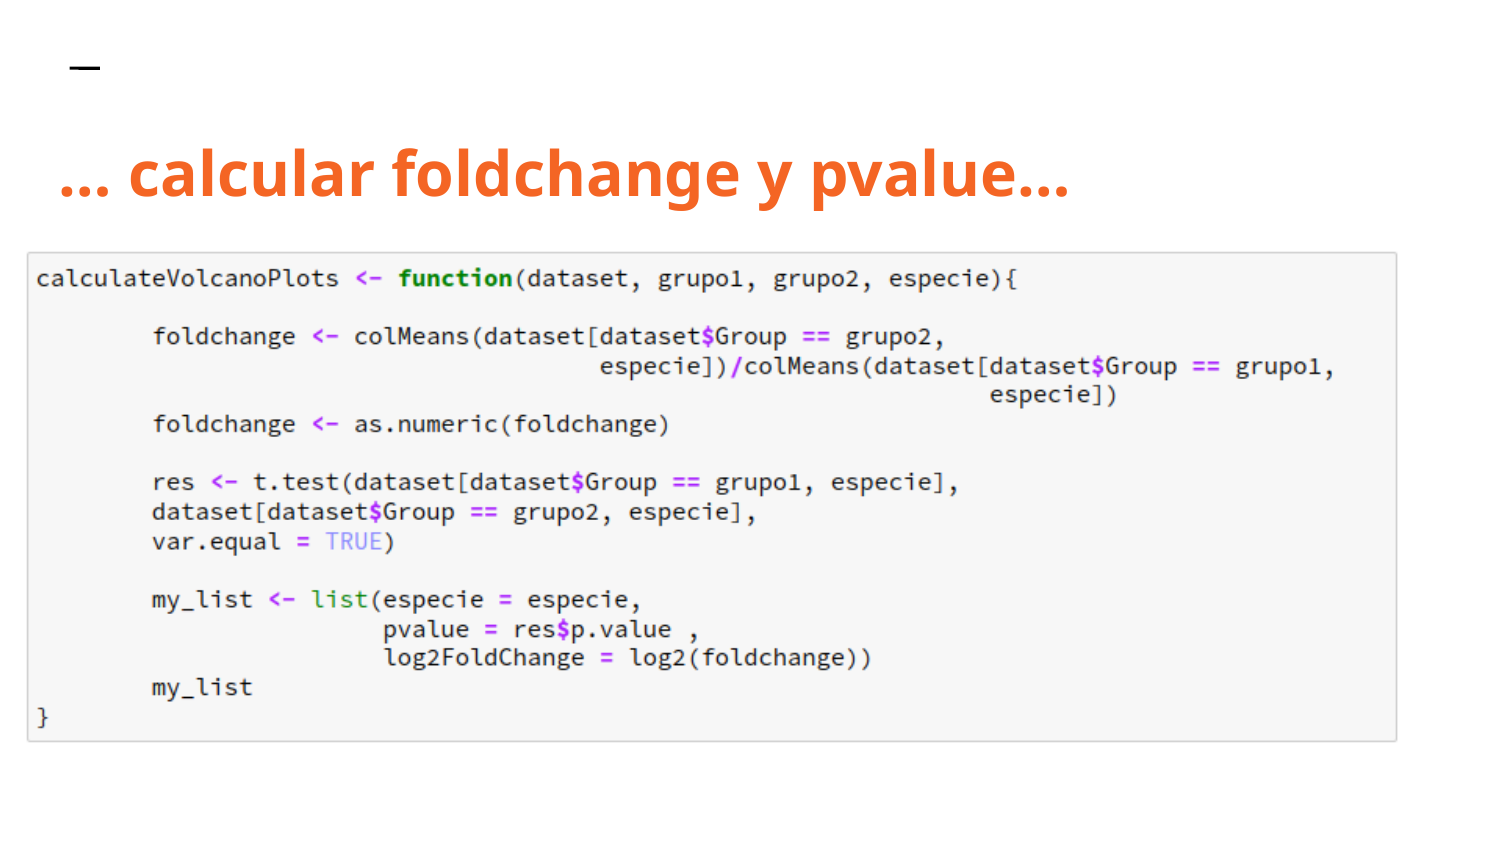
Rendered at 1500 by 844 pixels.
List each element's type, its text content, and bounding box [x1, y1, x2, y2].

subtitle … calcular foldchange y pvalue… [43, 107, 1253, 225]
picture [24, 249, 1407, 744]
